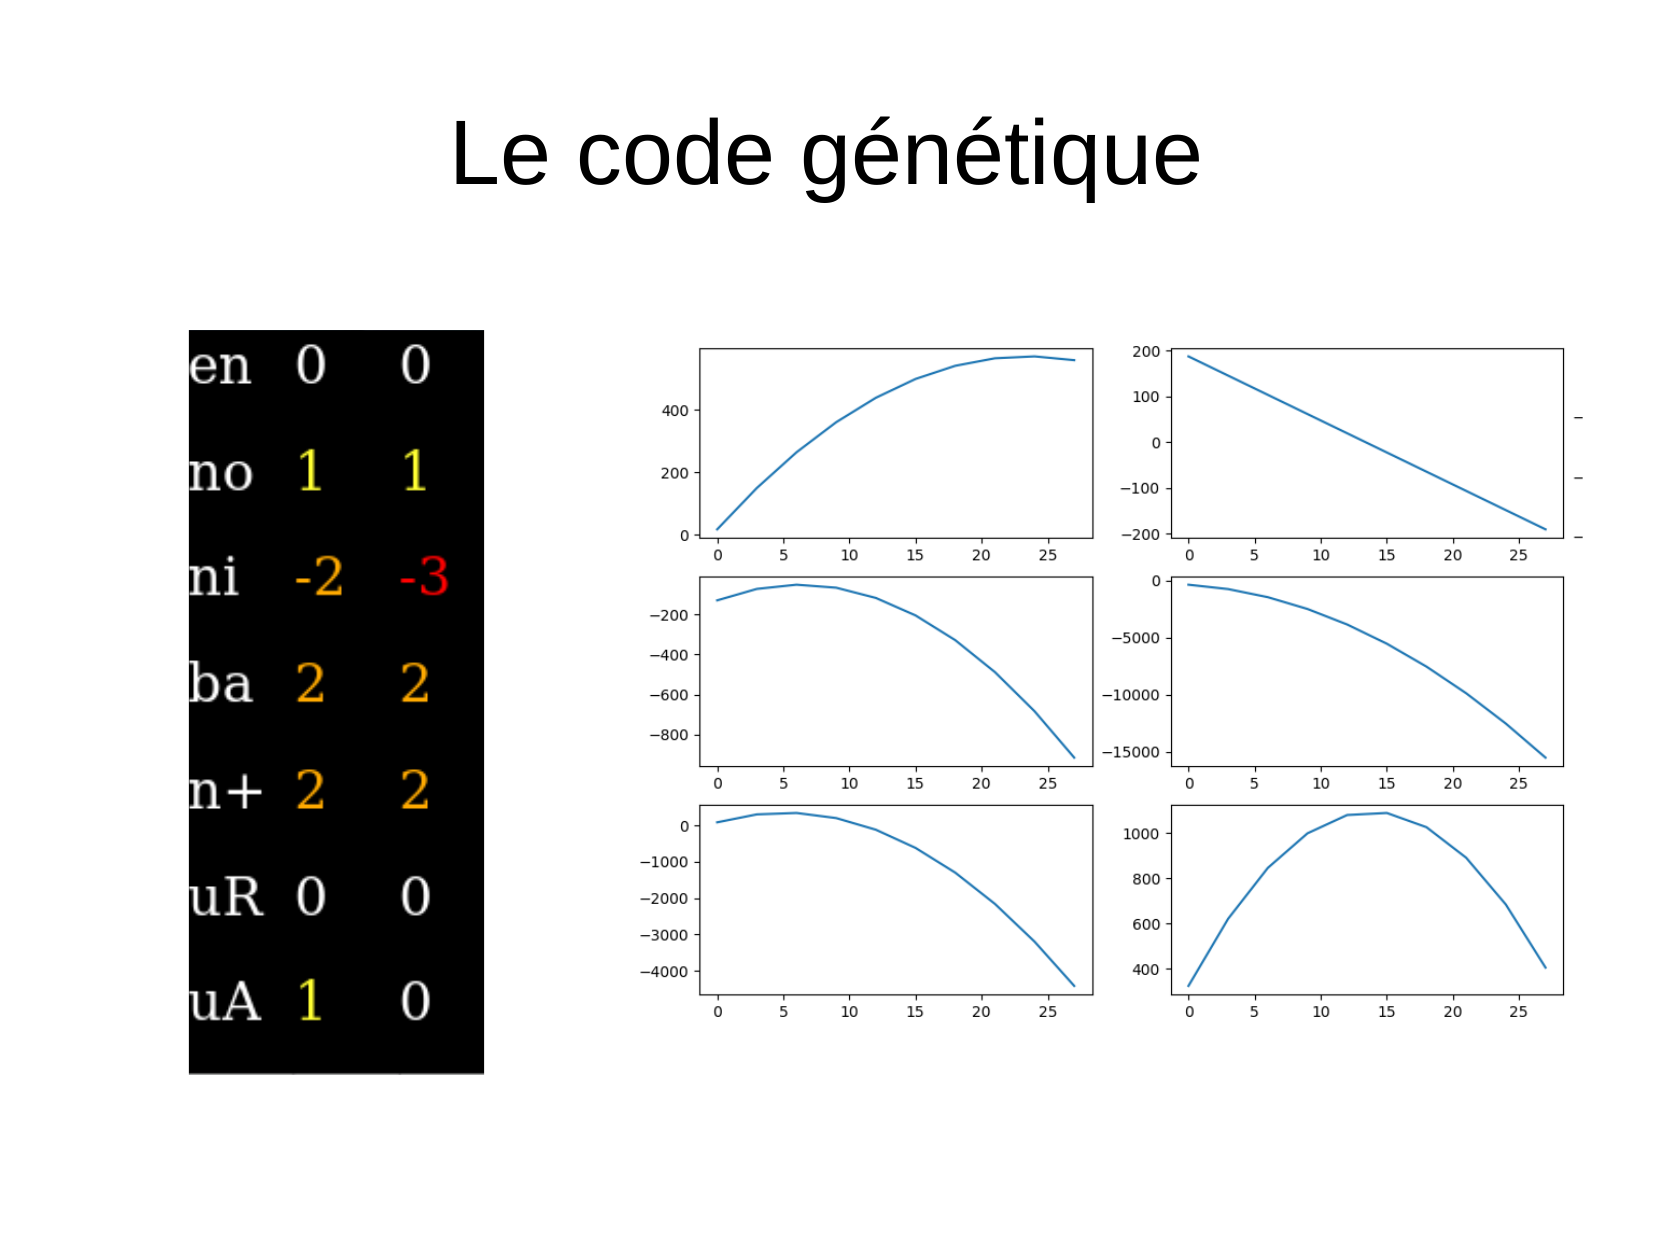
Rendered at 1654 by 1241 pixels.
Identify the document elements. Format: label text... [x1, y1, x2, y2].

picture [188, 247, 1583, 1087]
title Le code génétique [82, 49, 1571, 257]
